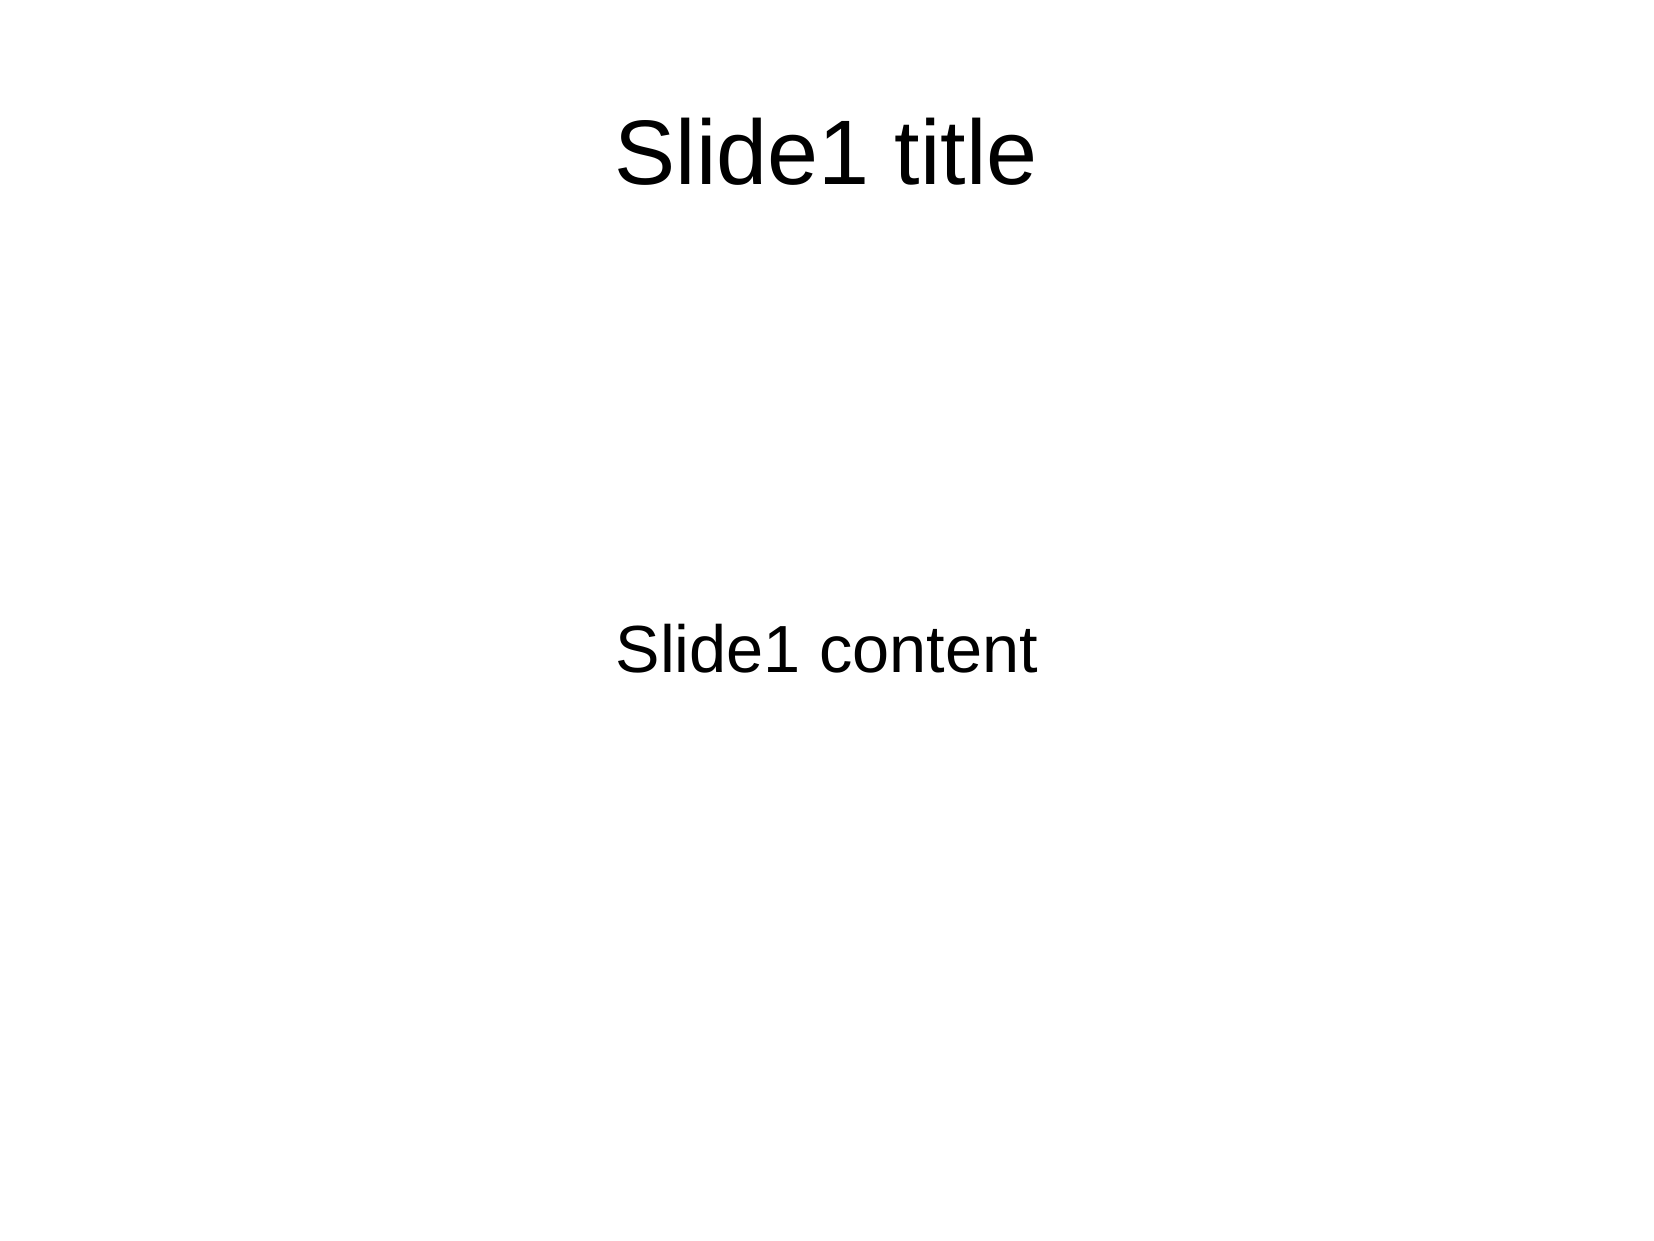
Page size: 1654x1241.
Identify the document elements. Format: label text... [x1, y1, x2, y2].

title Slide1 title [82, 49, 1571, 257]
subtitle Slide1 content [82, 290, 1571, 1010]
